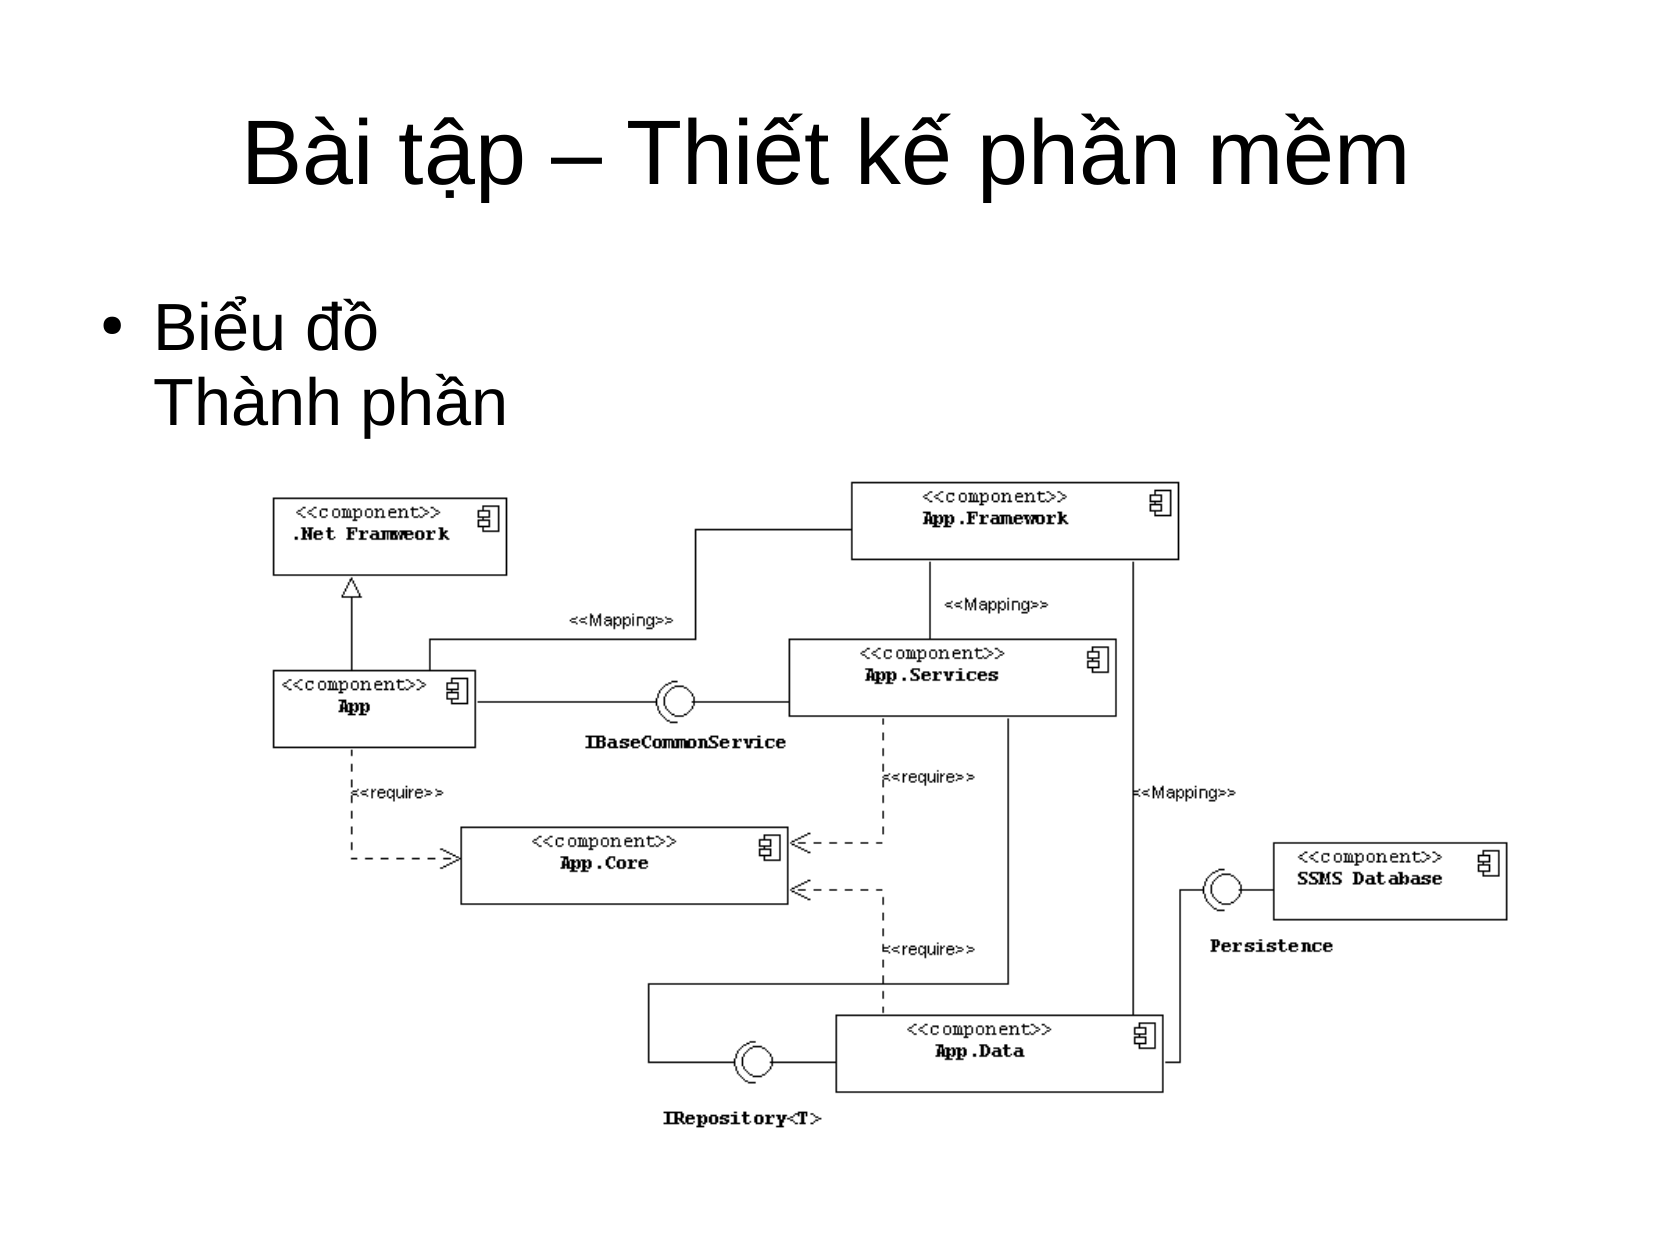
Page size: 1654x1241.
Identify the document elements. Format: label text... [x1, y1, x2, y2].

title Bài tập – Thiết kế phần mềm [82, 49, 1571, 257]
picture [270, 479, 1514, 1137]
list Biểu đồ Thành phần [82, 290, 1571, 1109]
